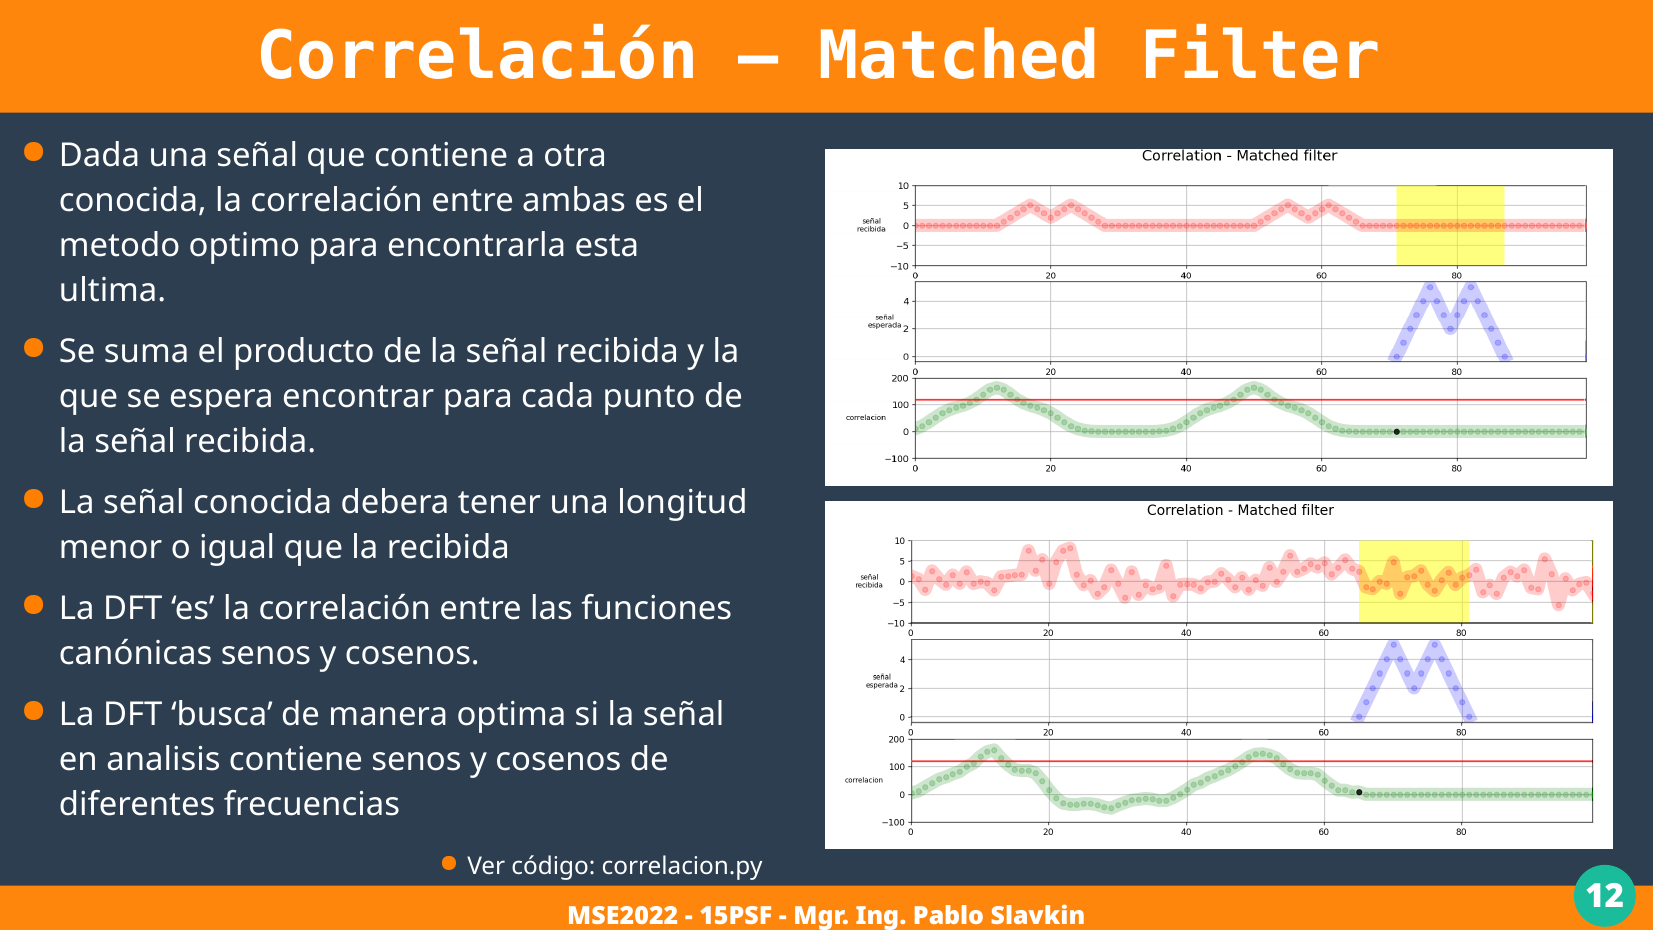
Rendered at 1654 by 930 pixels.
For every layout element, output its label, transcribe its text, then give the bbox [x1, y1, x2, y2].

list Dada una señal que contiene a otra conocida, la correlación entre ambas es el metodo optimo para encontrarla esta ultima. Se suma el producto de la señal recibida y la que se espera encontrar para cada punto de la señal recibida. La señal conocida debera tener una longitud menor o igual que la recibida La DFT ‘es’ la correlación entre las funciones canónicas senos y cosenos. La DFT ‘busca’ de manera optima si la señal en analisis contiene senos y cosenos de diferentes frecuencias [7, 131, 751, 826]
title Correlación – Matched Filter [256, 16, 1478, 113]
picture [825, 149, 1613, 486]
list Ver código: correlacion.py [429, 848, 786, 910]
picture [825, 501, 1613, 849]
